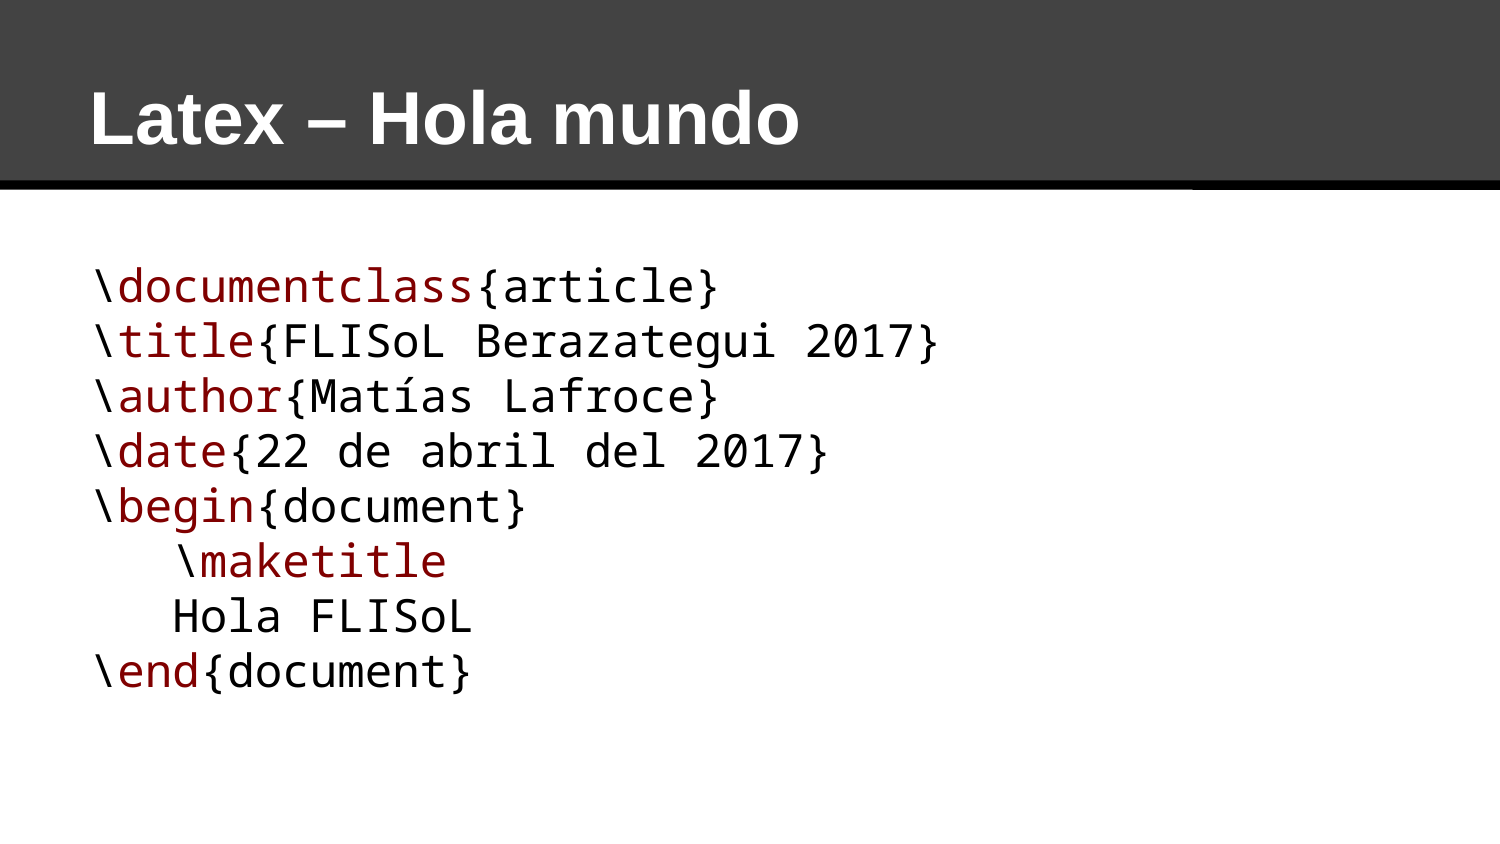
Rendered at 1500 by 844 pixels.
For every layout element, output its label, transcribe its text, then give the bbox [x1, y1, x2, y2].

text_box Latex – Hola mundo [74, 33, 1425, 175]
text_box \documentclass{article} \title{FLISoL Berazategui 2017} \author{Matías Lafroce} \date{22 de abril del 2017} \begin{document} \maketitle Hola FLISoL \end{document} [74, 196, 1425, 808]
